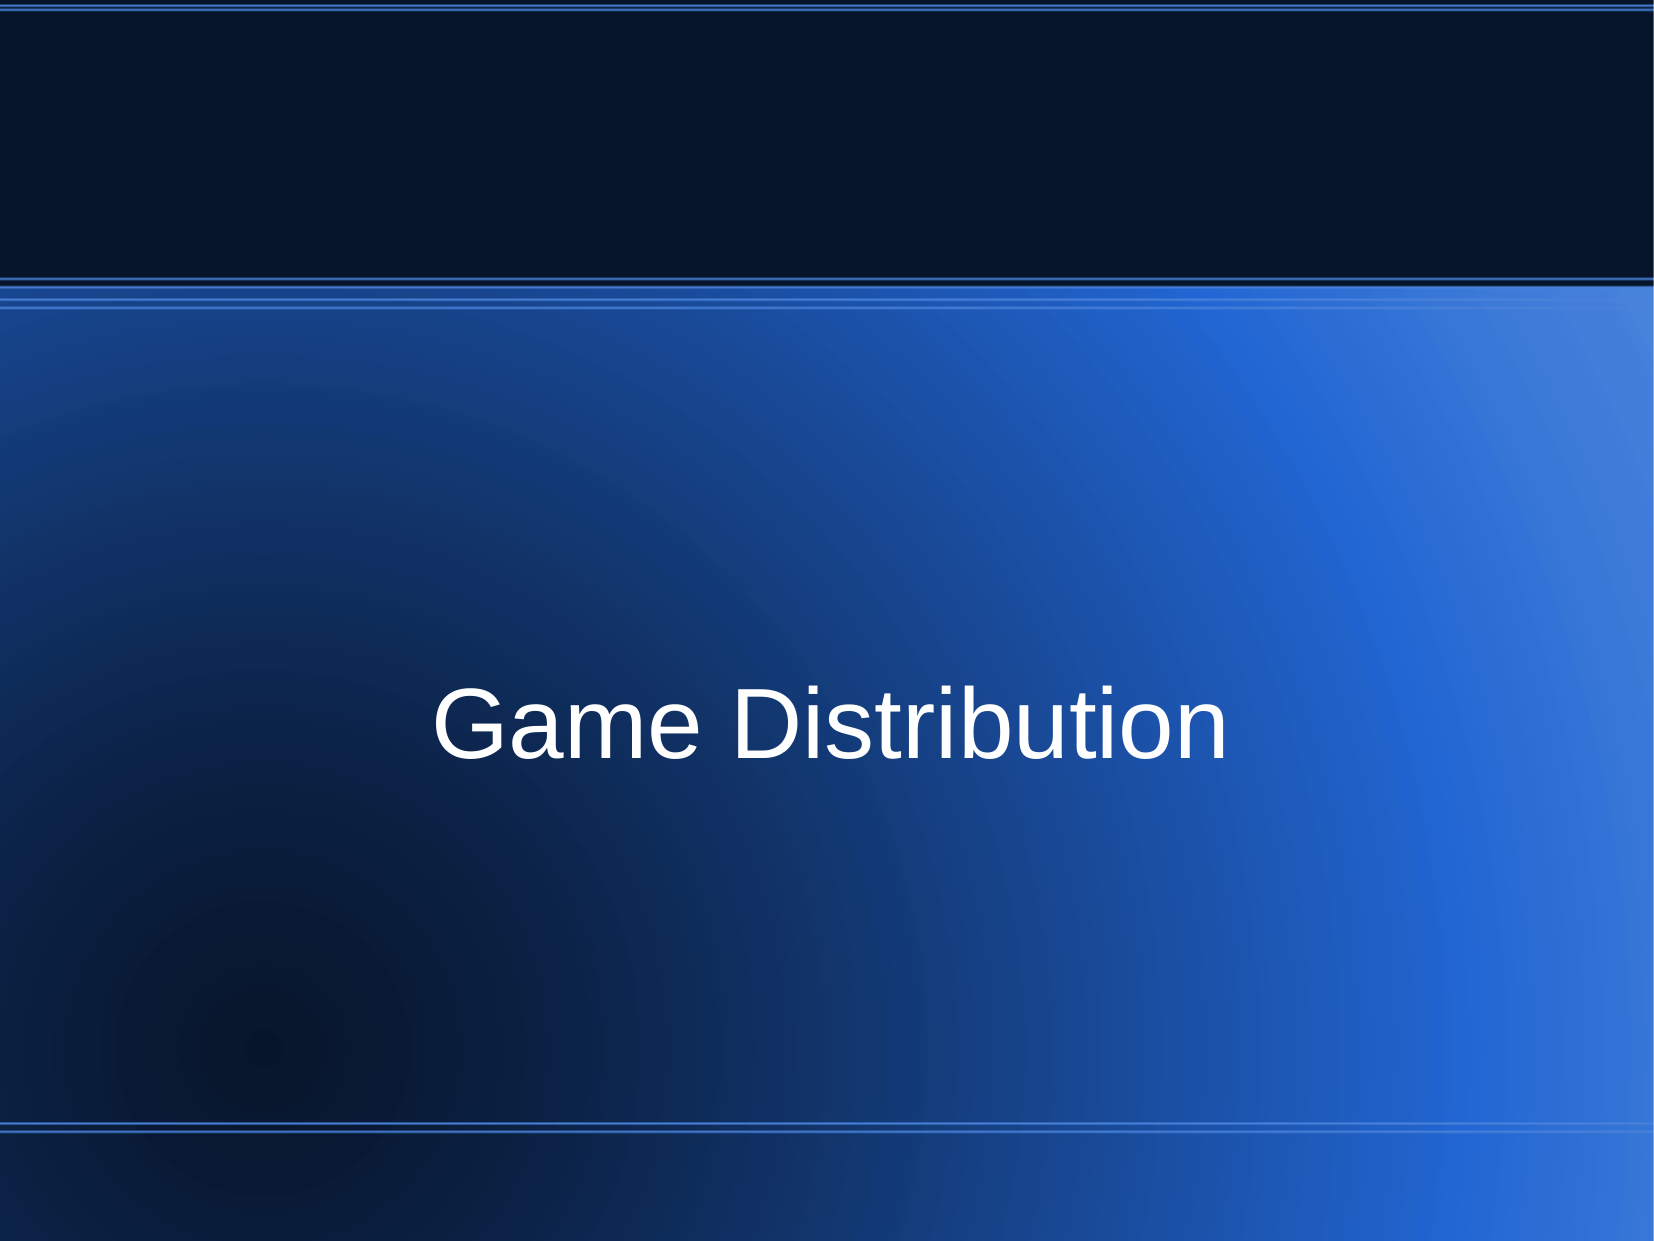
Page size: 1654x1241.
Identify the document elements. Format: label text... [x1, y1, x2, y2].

text_box [0, 180, 566, 479]
picture [0, 0, 1654, 1241]
list Game Distribution [82, 355, 1571, 1058]
